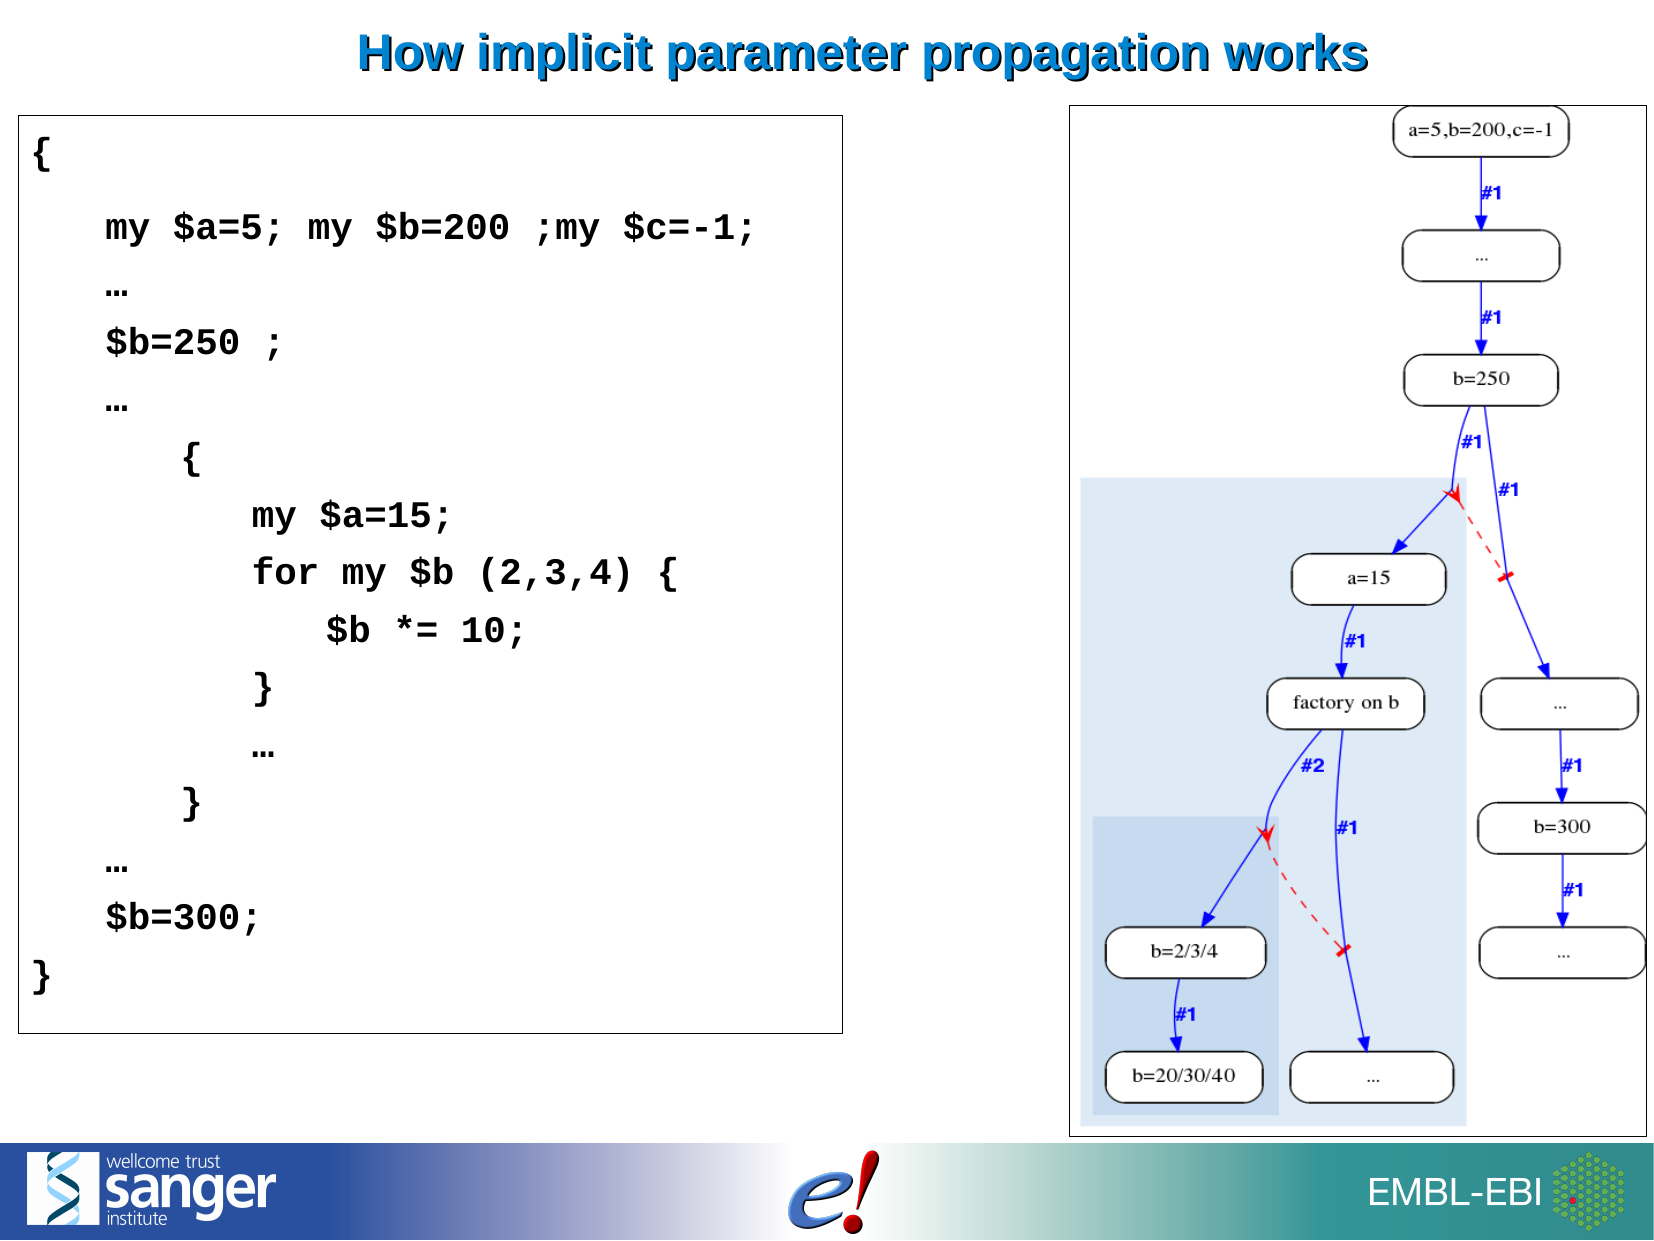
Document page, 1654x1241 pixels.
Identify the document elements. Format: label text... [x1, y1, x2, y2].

title How implicit parameter propagation works [258, 3, 1430, 95]
list { my $a=5; my $b=200 ;my $c=-1; … $b=250 ; … { my $a=15; for my $b (2,3,4) { $b *= 10; } … } … $b=300; } [18, 115, 842, 1034]
text_box [1069, 105, 1647, 1137]
picture [0, 1143, 1654, 1240]
